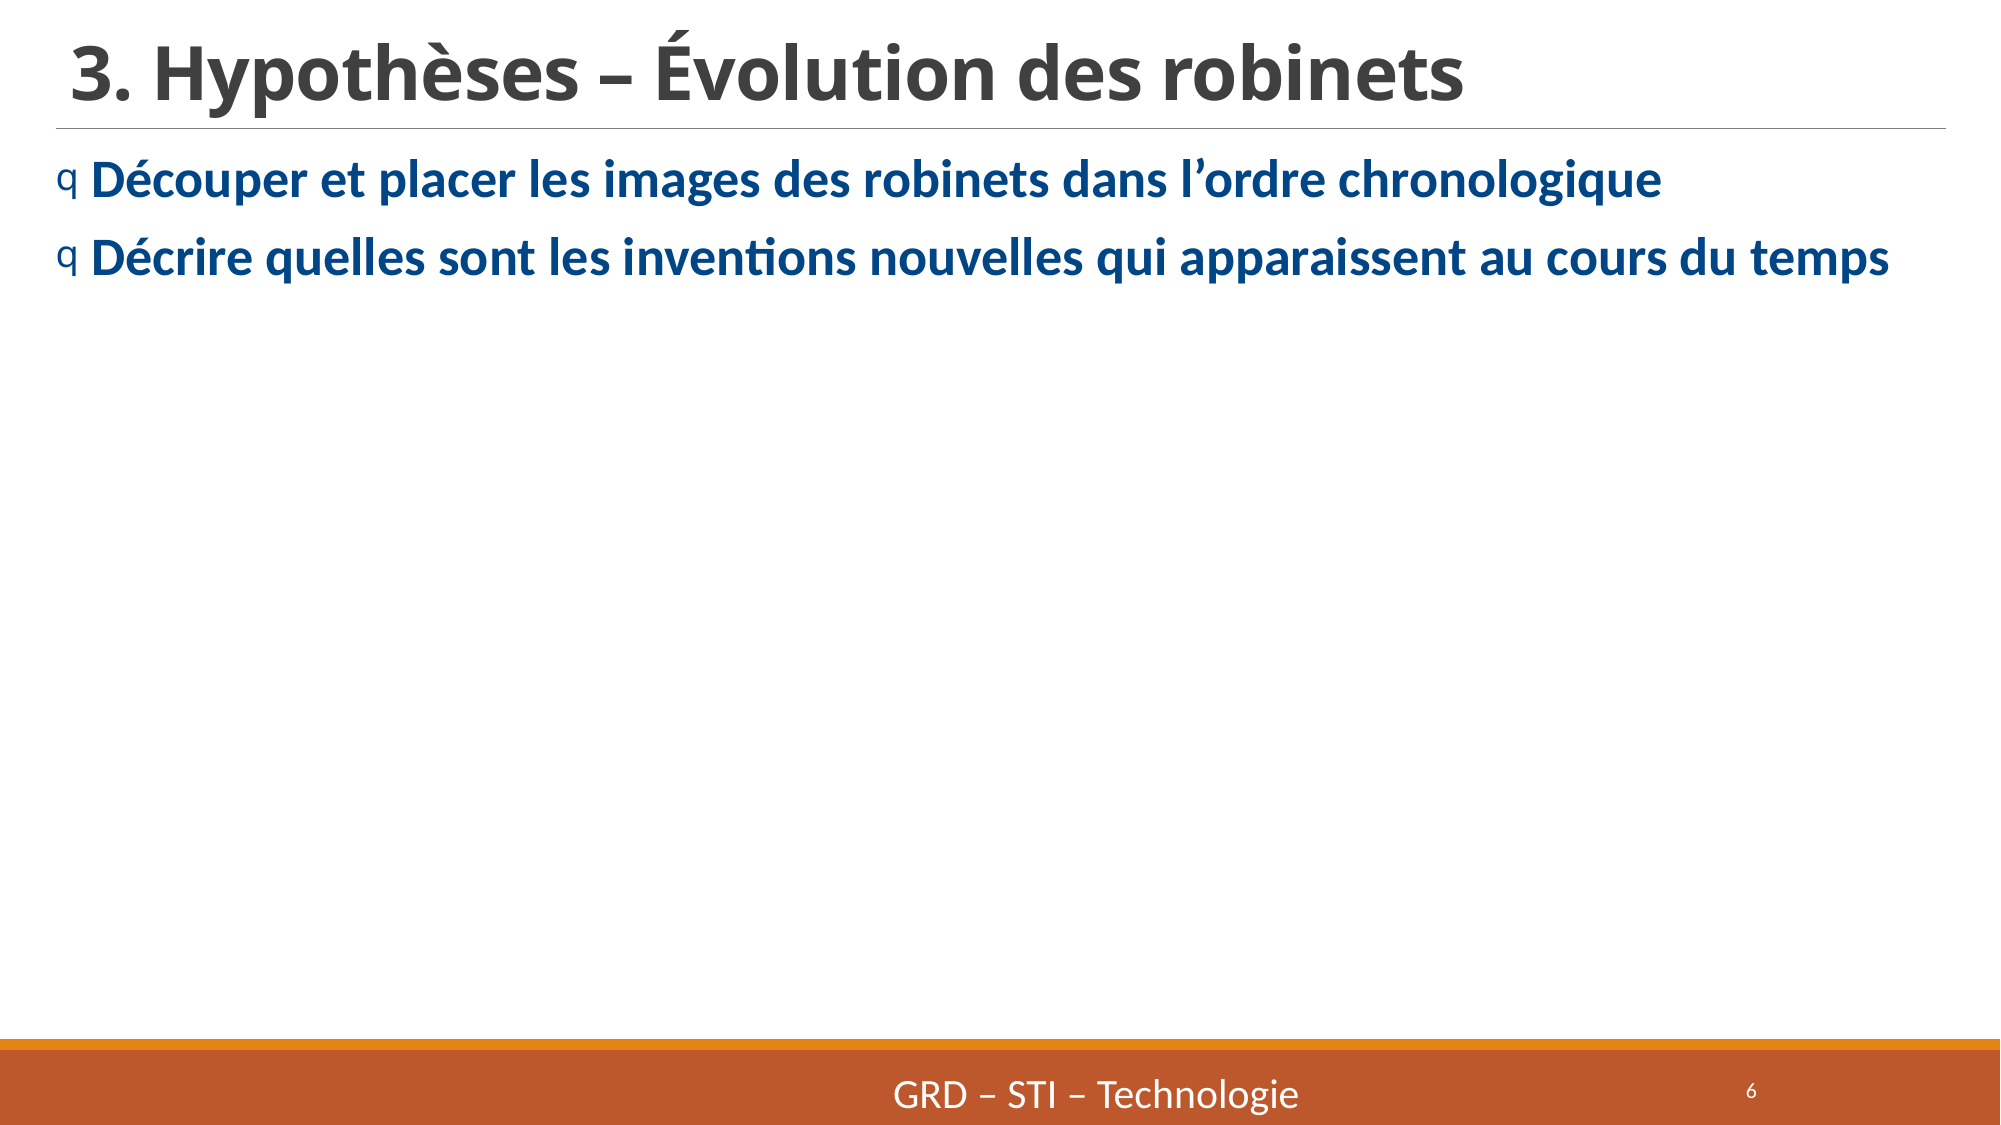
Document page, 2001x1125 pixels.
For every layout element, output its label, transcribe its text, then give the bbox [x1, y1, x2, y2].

list Découper et placer les images des robinets dans l’ordre chronologique Décrire quelles sont les inventions nouvelles qui apparaissent au cours du temps [55, 148, 1949, 993]
title 3. Hypothèses – Évolution des robinets [55, 0, 1949, 124]
